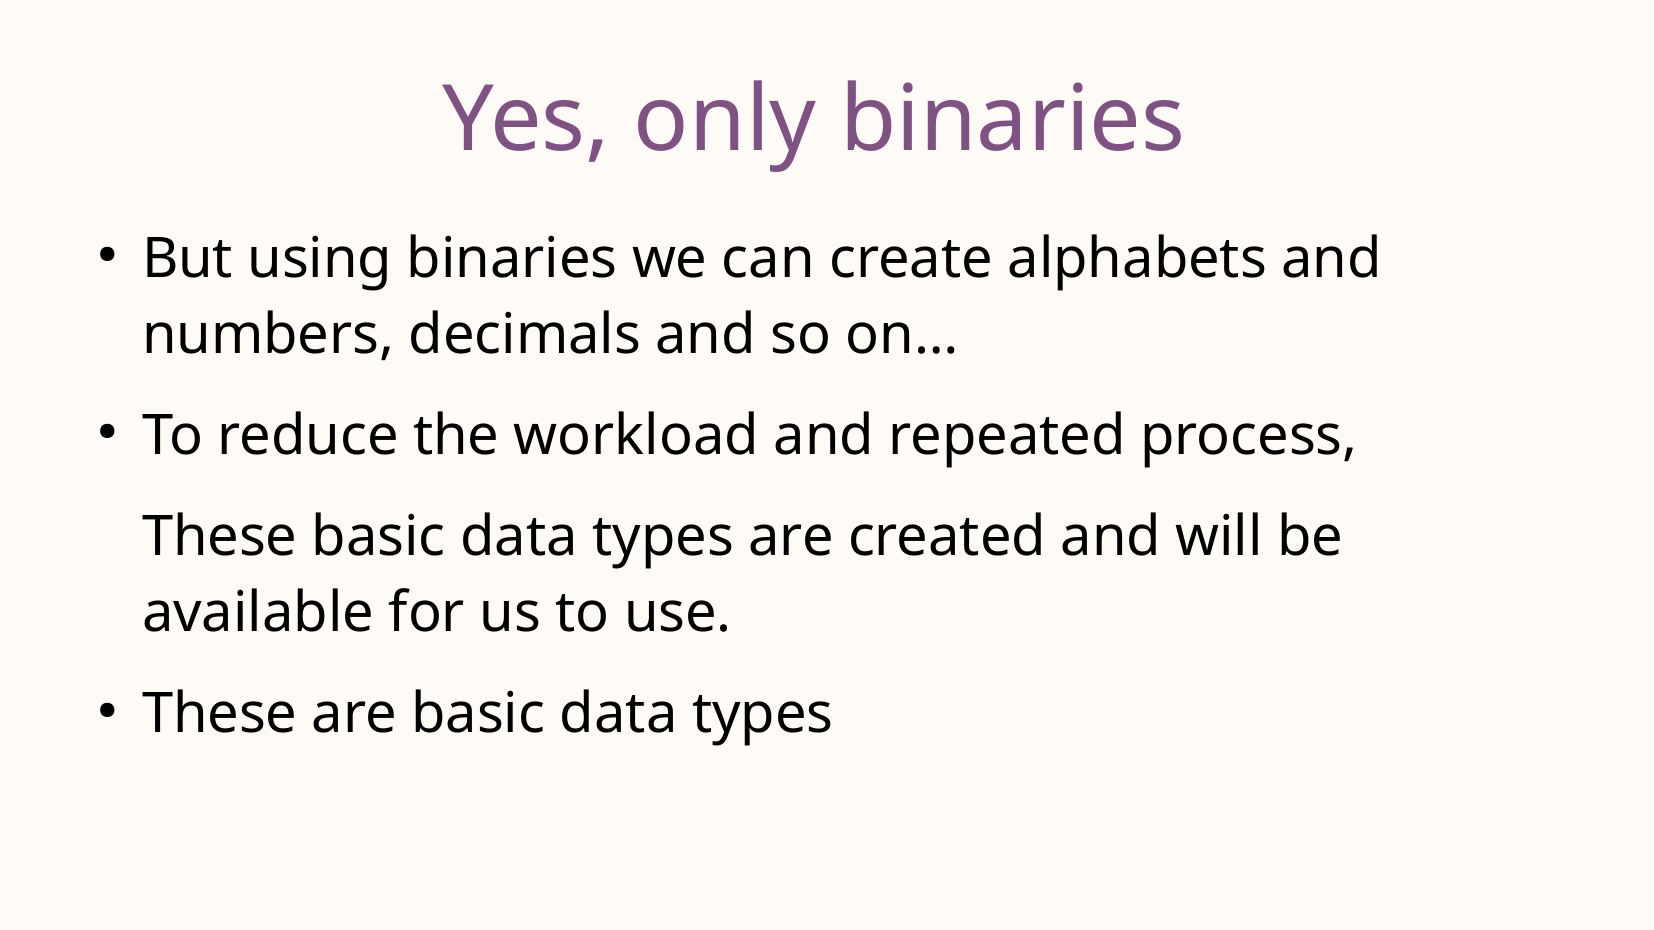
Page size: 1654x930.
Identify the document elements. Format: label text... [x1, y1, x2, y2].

title Yes, only binaries [82, 37, 1571, 193]
list But using binaries we can create alphabets and numbers, decimals and so on… To reduce the workload and repeated process, These basic data types are created and will be available for us to use. These are basic data types [82, 217, 1571, 757]
